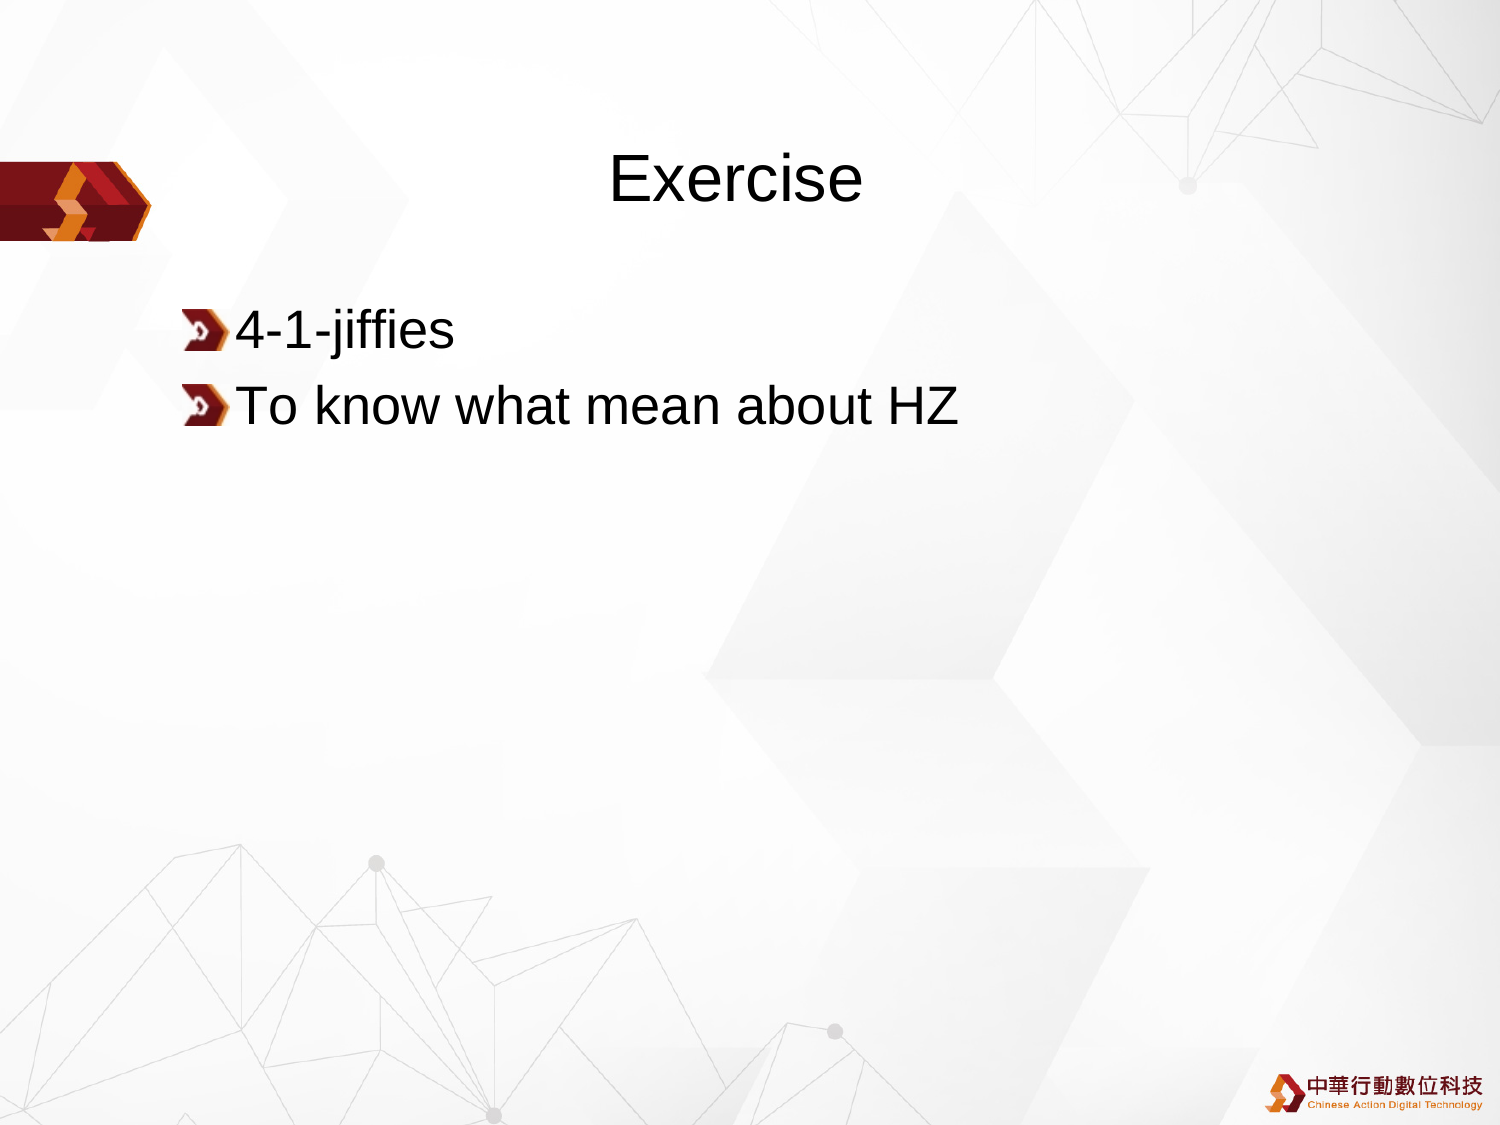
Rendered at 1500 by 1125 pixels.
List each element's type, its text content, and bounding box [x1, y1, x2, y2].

title Exercise [107, 101, 1367, 255]
picture [0, 0, 1500, 1125]
text_box 4-1-jiffies To know what mean about HZ [165, 299, 1411, 1036]
